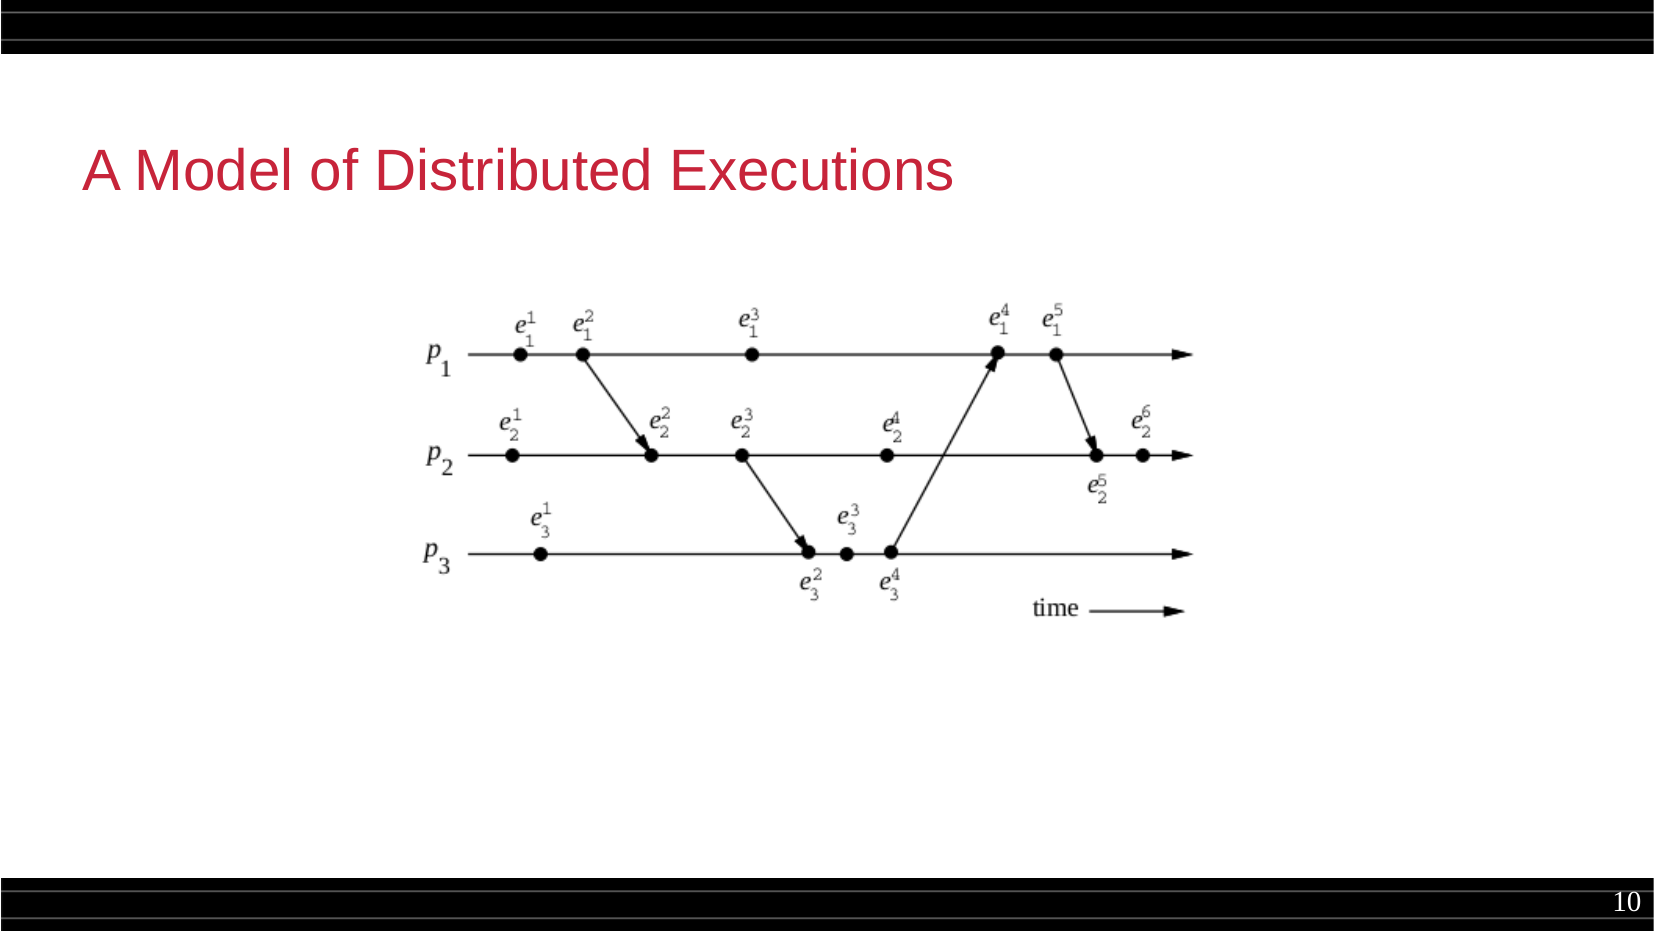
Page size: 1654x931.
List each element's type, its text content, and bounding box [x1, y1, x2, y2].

picture [1, 878, 1654, 931]
picture [1, 0, 1654, 54]
title A Model of Distributed Executions [82, 92, 1571, 249]
picture [390, 261, 1266, 671]
